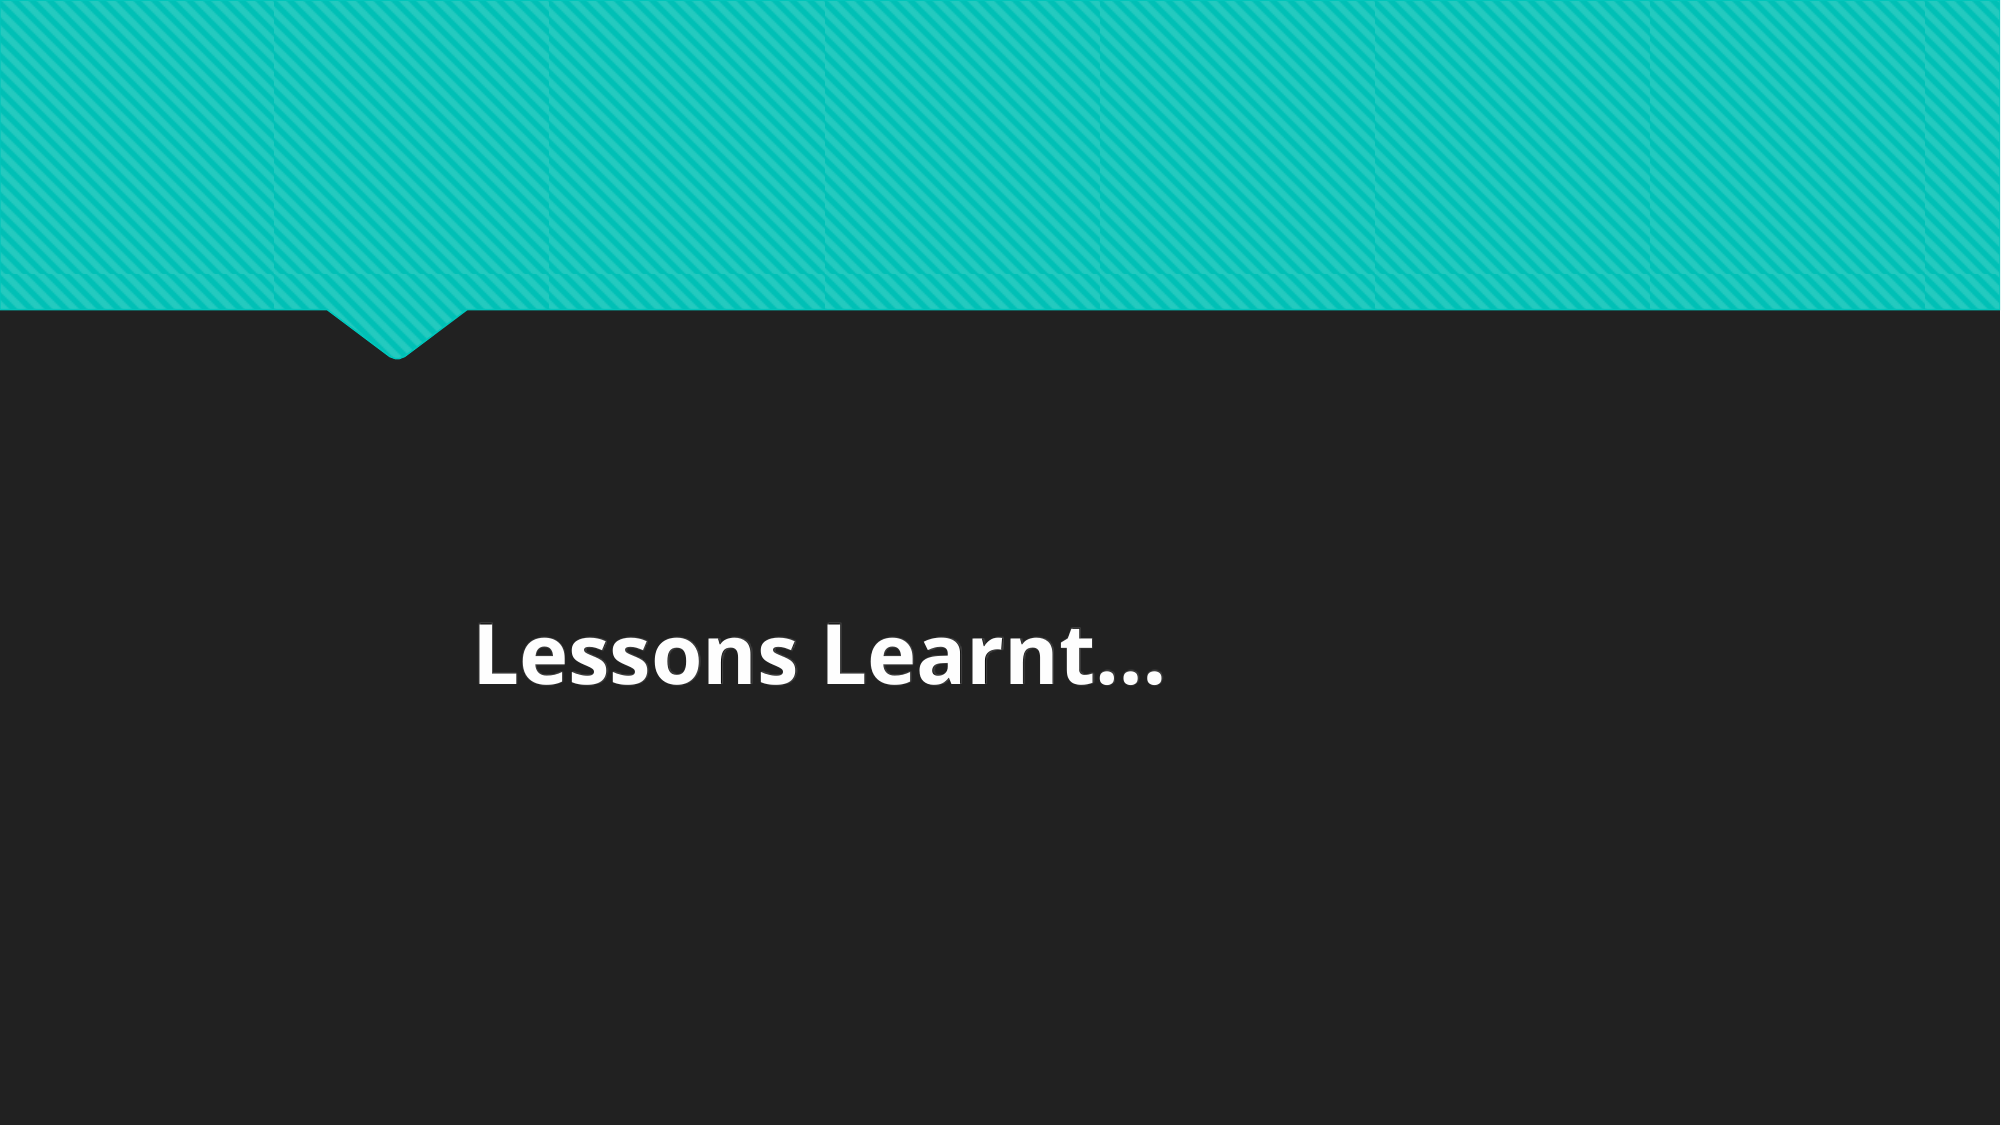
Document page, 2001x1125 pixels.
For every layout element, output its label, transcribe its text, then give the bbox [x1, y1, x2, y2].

title Lessons Learnt… [457, 478, 2000, 709]
